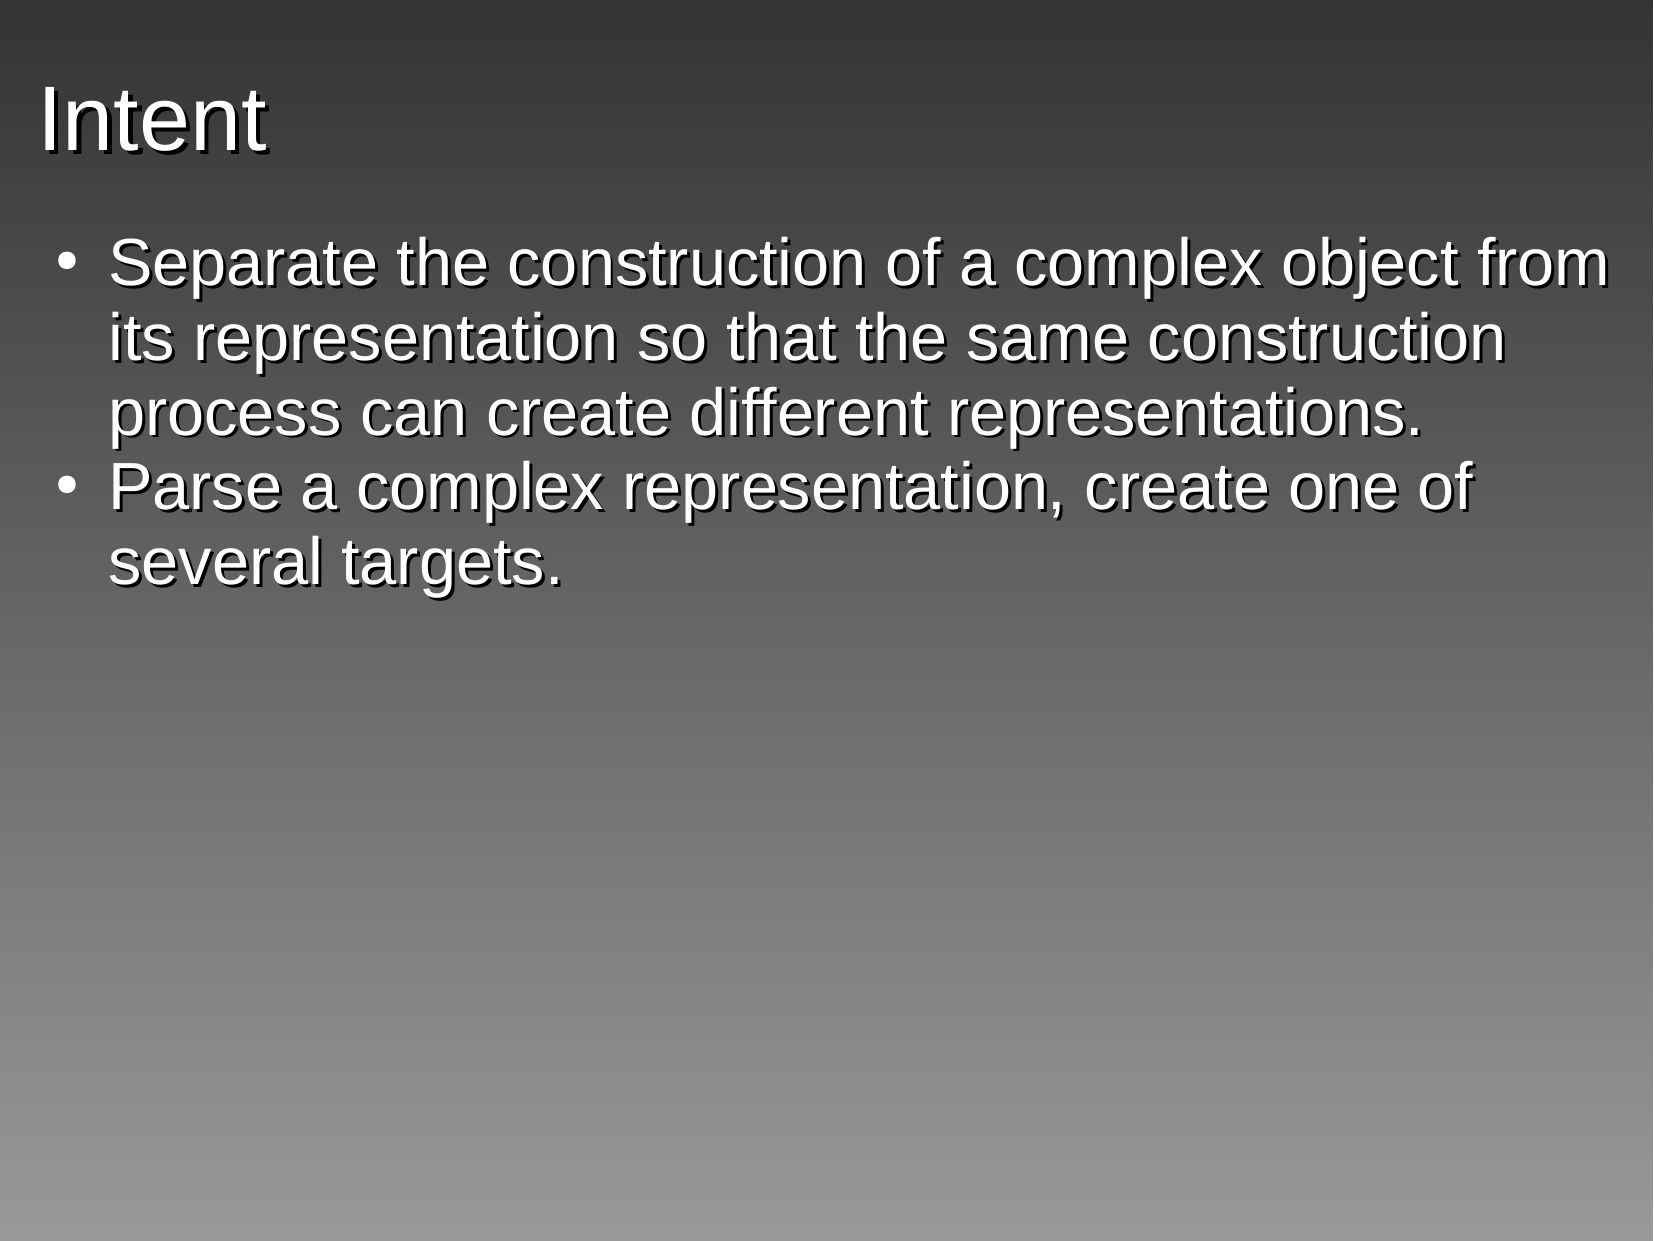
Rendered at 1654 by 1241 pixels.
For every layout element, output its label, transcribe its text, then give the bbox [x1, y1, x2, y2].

title Intent [37, 49, 1613, 188]
list Separate the construction of a complex object from its representation so that the same construction process can create different representations. Parse a complex representation, create one of several targets. [37, 225, 1613, 1126]
